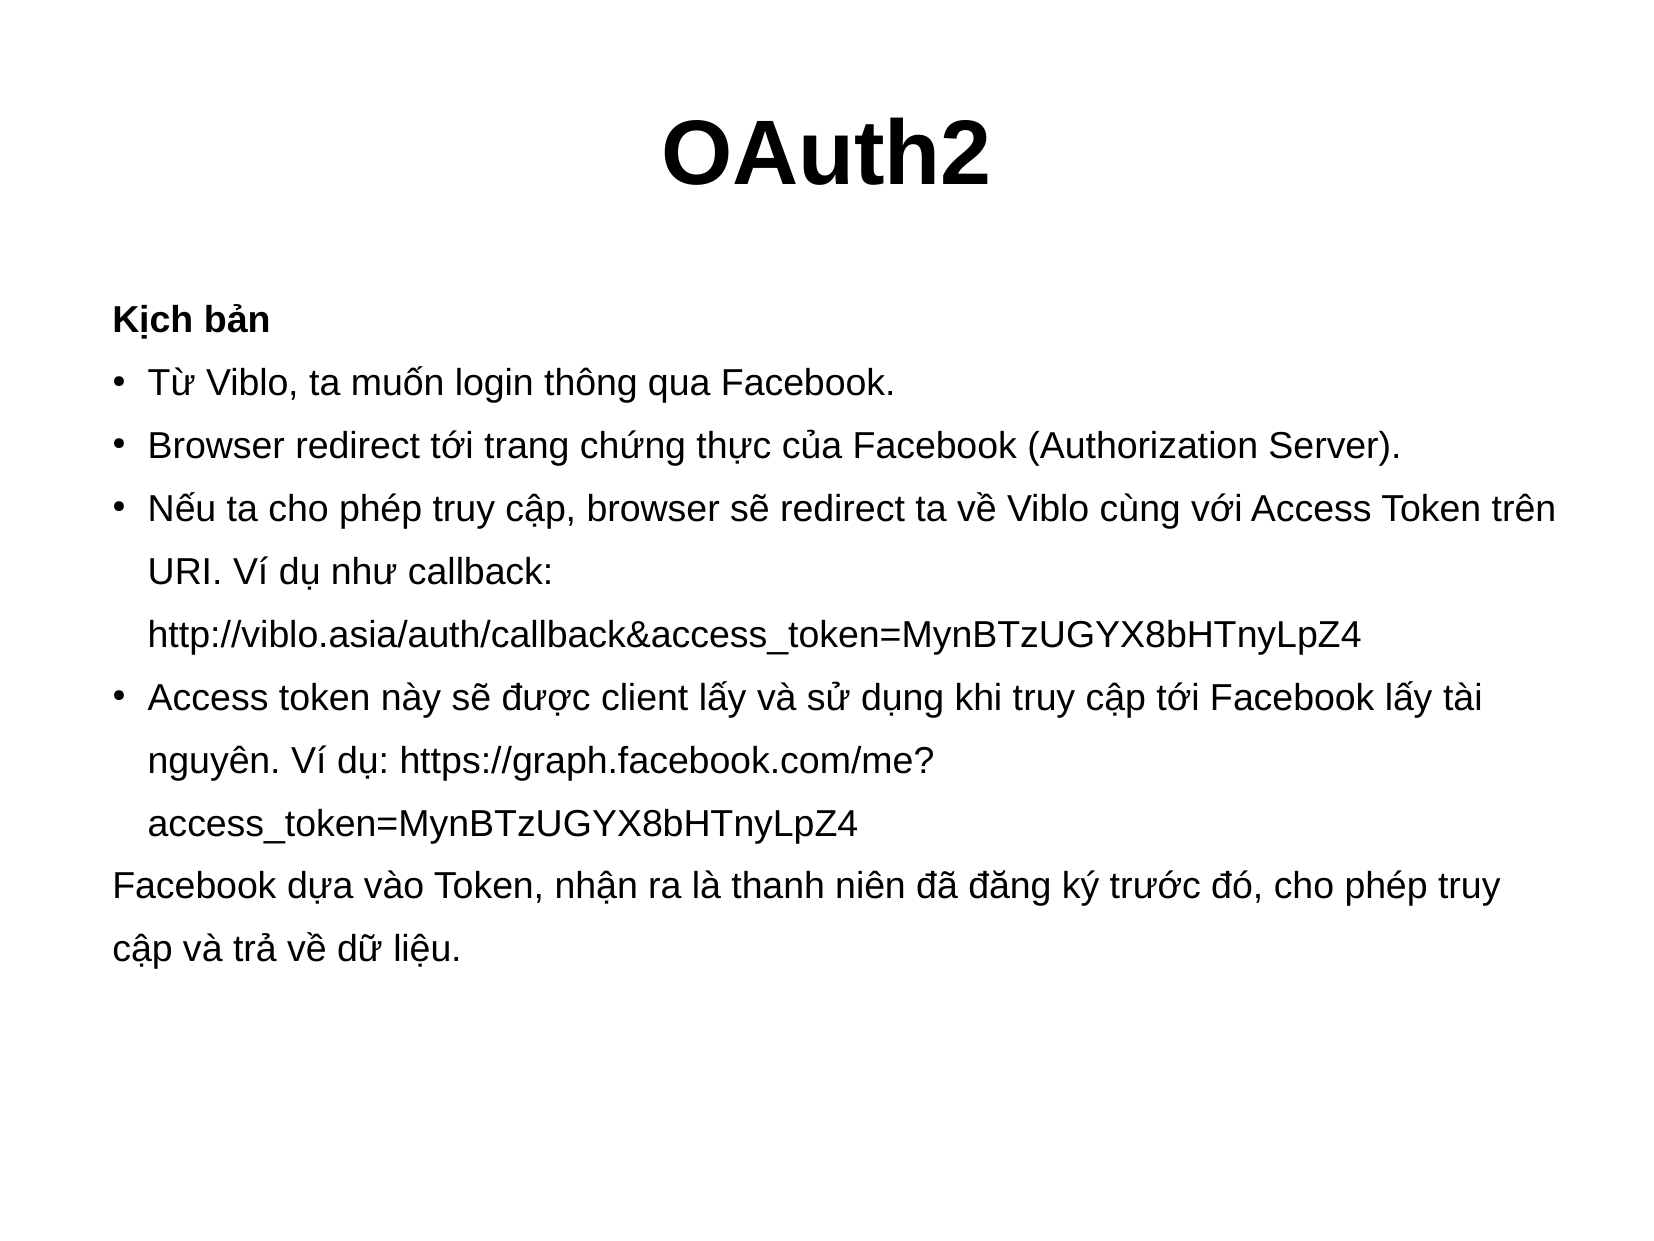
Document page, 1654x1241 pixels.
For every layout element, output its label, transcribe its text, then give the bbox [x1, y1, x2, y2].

title OAuth2 [82, 49, 1571, 257]
text_box Kịch bản Từ Viblo, ta muốn login thông qua Facebook. Browser redirect tới trang chứng thực của Facebook (Authorization Server). Nếu ta cho phép truy cập, browser sẽ redirect ta về Viblo cùng với Access Token trên URI. Ví dụ như callback: http://viblo.asia/auth/callback&access_token=MynBTzUGYX8bHTnyLpZ4 Access token này sẽ được client lấy và sử dụng khi truy cập tới Facebook lấy tài nguyên. Ví dụ: https://graph.facebook.com/me?access_token=MynBTzUGYX8bHTnyLpZ4 Facebook dựa vào Token, nhận ra là thanh niên đã đăng ký trước đó, cho phép truy cập và trả về dữ liệu. [97, 270, 1576, 991]
